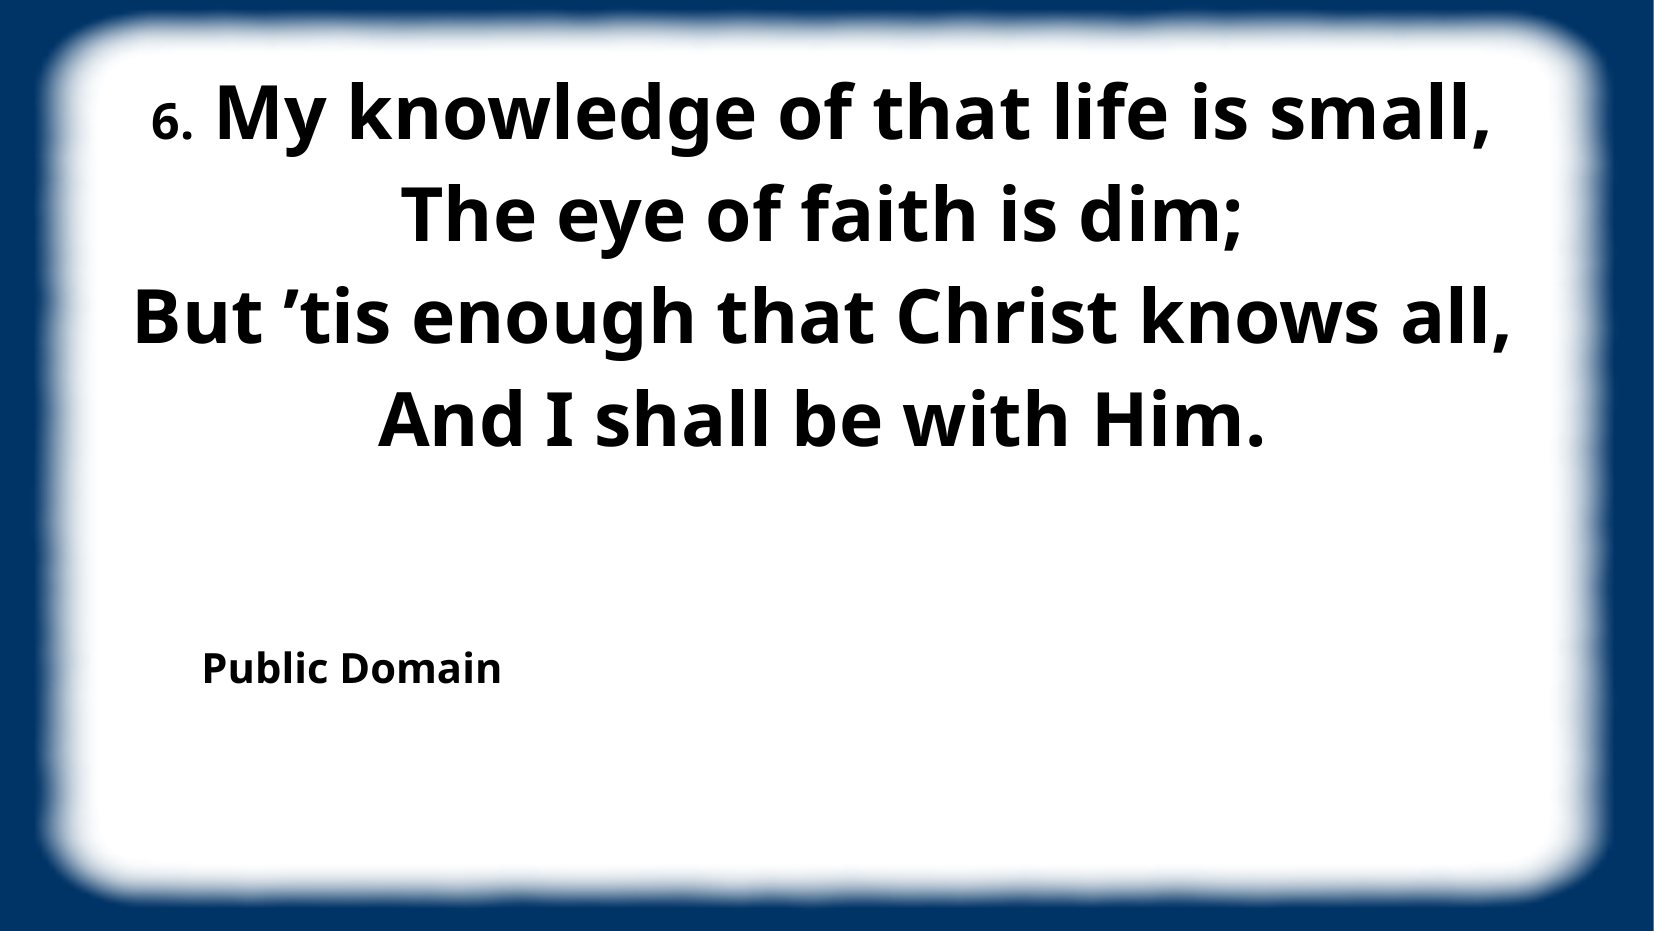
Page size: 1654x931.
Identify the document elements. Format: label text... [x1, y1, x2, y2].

text_box 6. My knowledge of that life is small, The eye of faith is dim; But ’tis enough that Christ knows all, And I shall be with Him. Public Domain [57, 51, 1588, 687]
picture [0, 0, 1654, 931]
